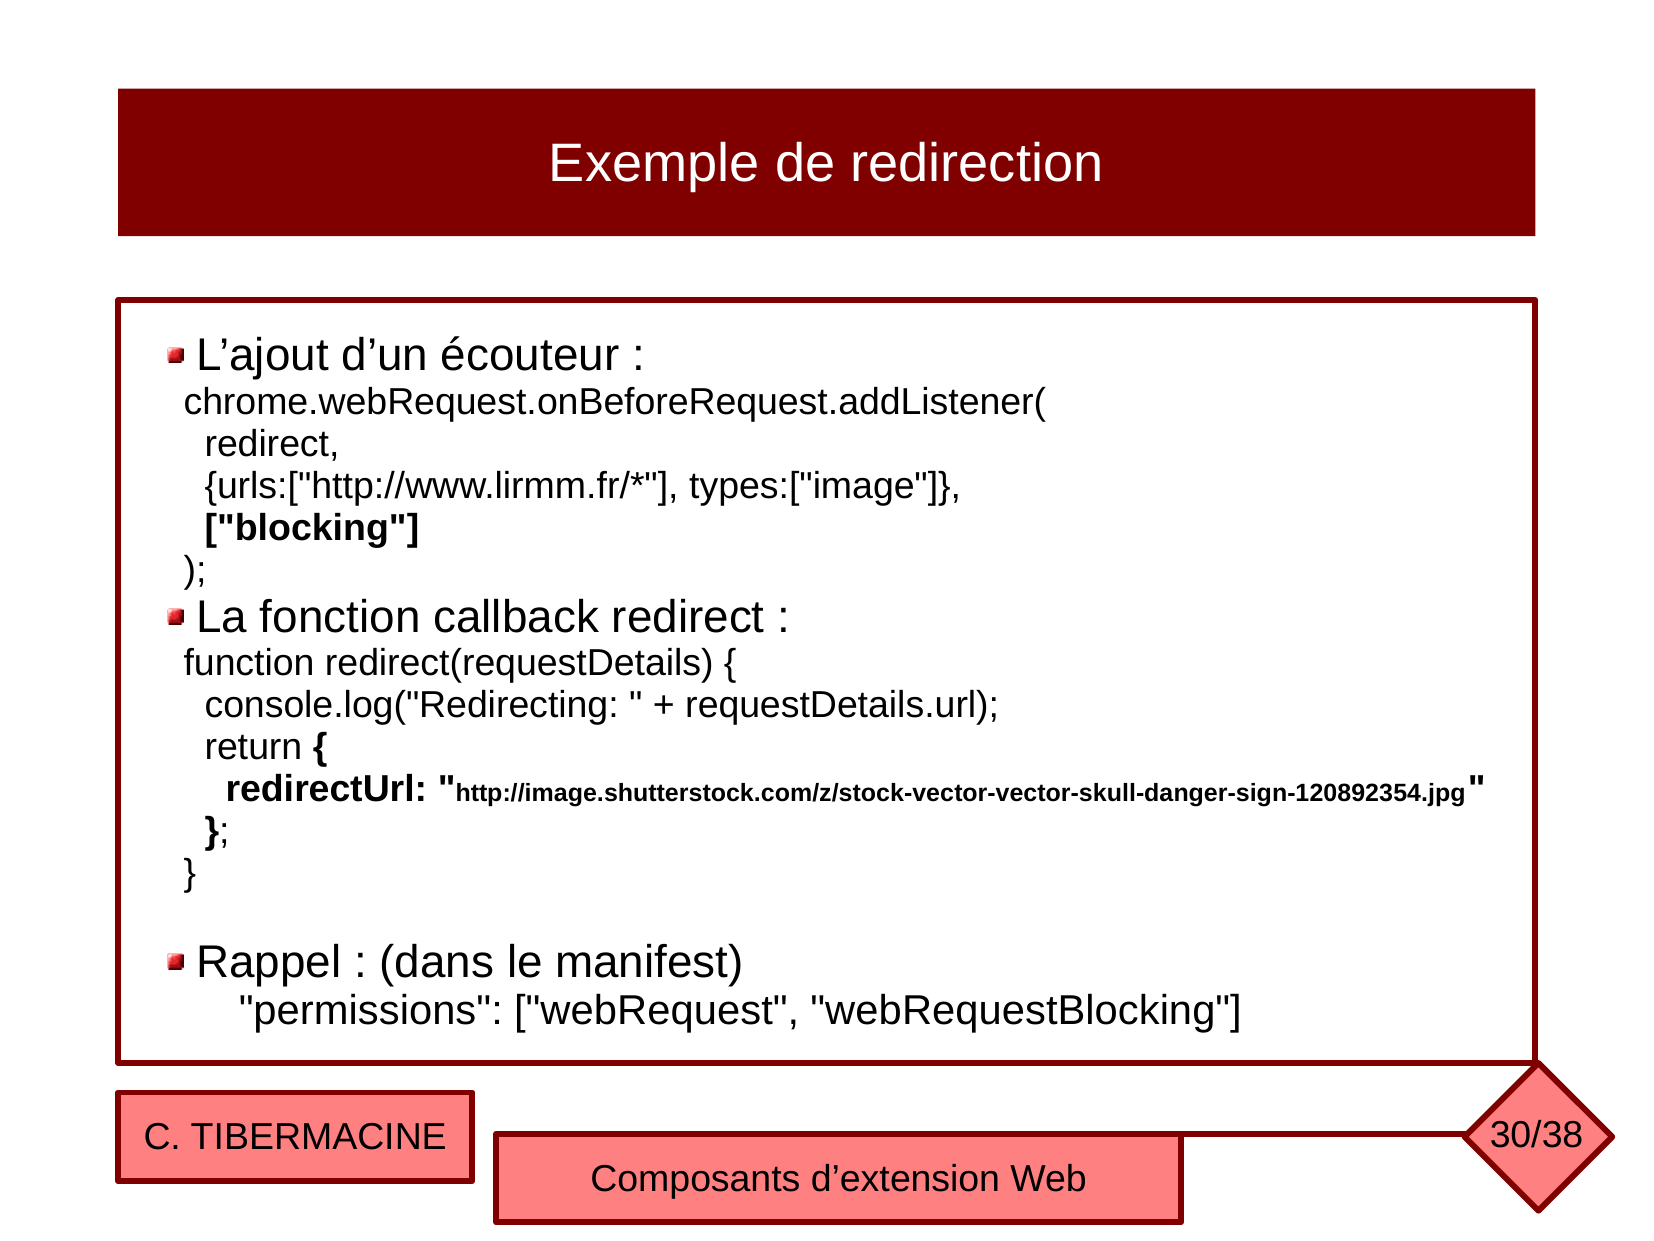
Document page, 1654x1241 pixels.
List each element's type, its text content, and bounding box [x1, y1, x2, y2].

text_box [1495, 1062, 1582, 1106]
text_box Composants d’extension Web [496, 1133, 1182, 1223]
text_box <numéro>/38 [1475, 1106, 1654, 1163]
text_box [1464, 1126, 1475, 1148]
picture [167, 608, 184, 625]
picture [167, 347, 184, 363]
text_box C. TIBERMACINE [118, 1092, 473, 1182]
text_box L’ajout d’un écouteur : chrome.webRequest.onBeforeRequest.addListener( redirect, {urls:["http://www.lirmm.fr/*"], types:["image"]}, ["blocking"] ); La fonction callback redirect : function redirect(requestDetails) { console.log("Redirecting: " + requestDetails.url); return { redirectUrl: "http://image.shutterstock.com/z/stock-vector-vector-skull-danger-sign-120892354.jpg" }; } Rappel : (dans le manifest) "permissions": ["webRequest", "webRequestBlocking"] [118, 299, 1536, 1063]
text_box Exemple de redirection [118, 88, 1536, 237]
text_box [1490, 1163, 1587, 1211]
picture [167, 953, 184, 970]
